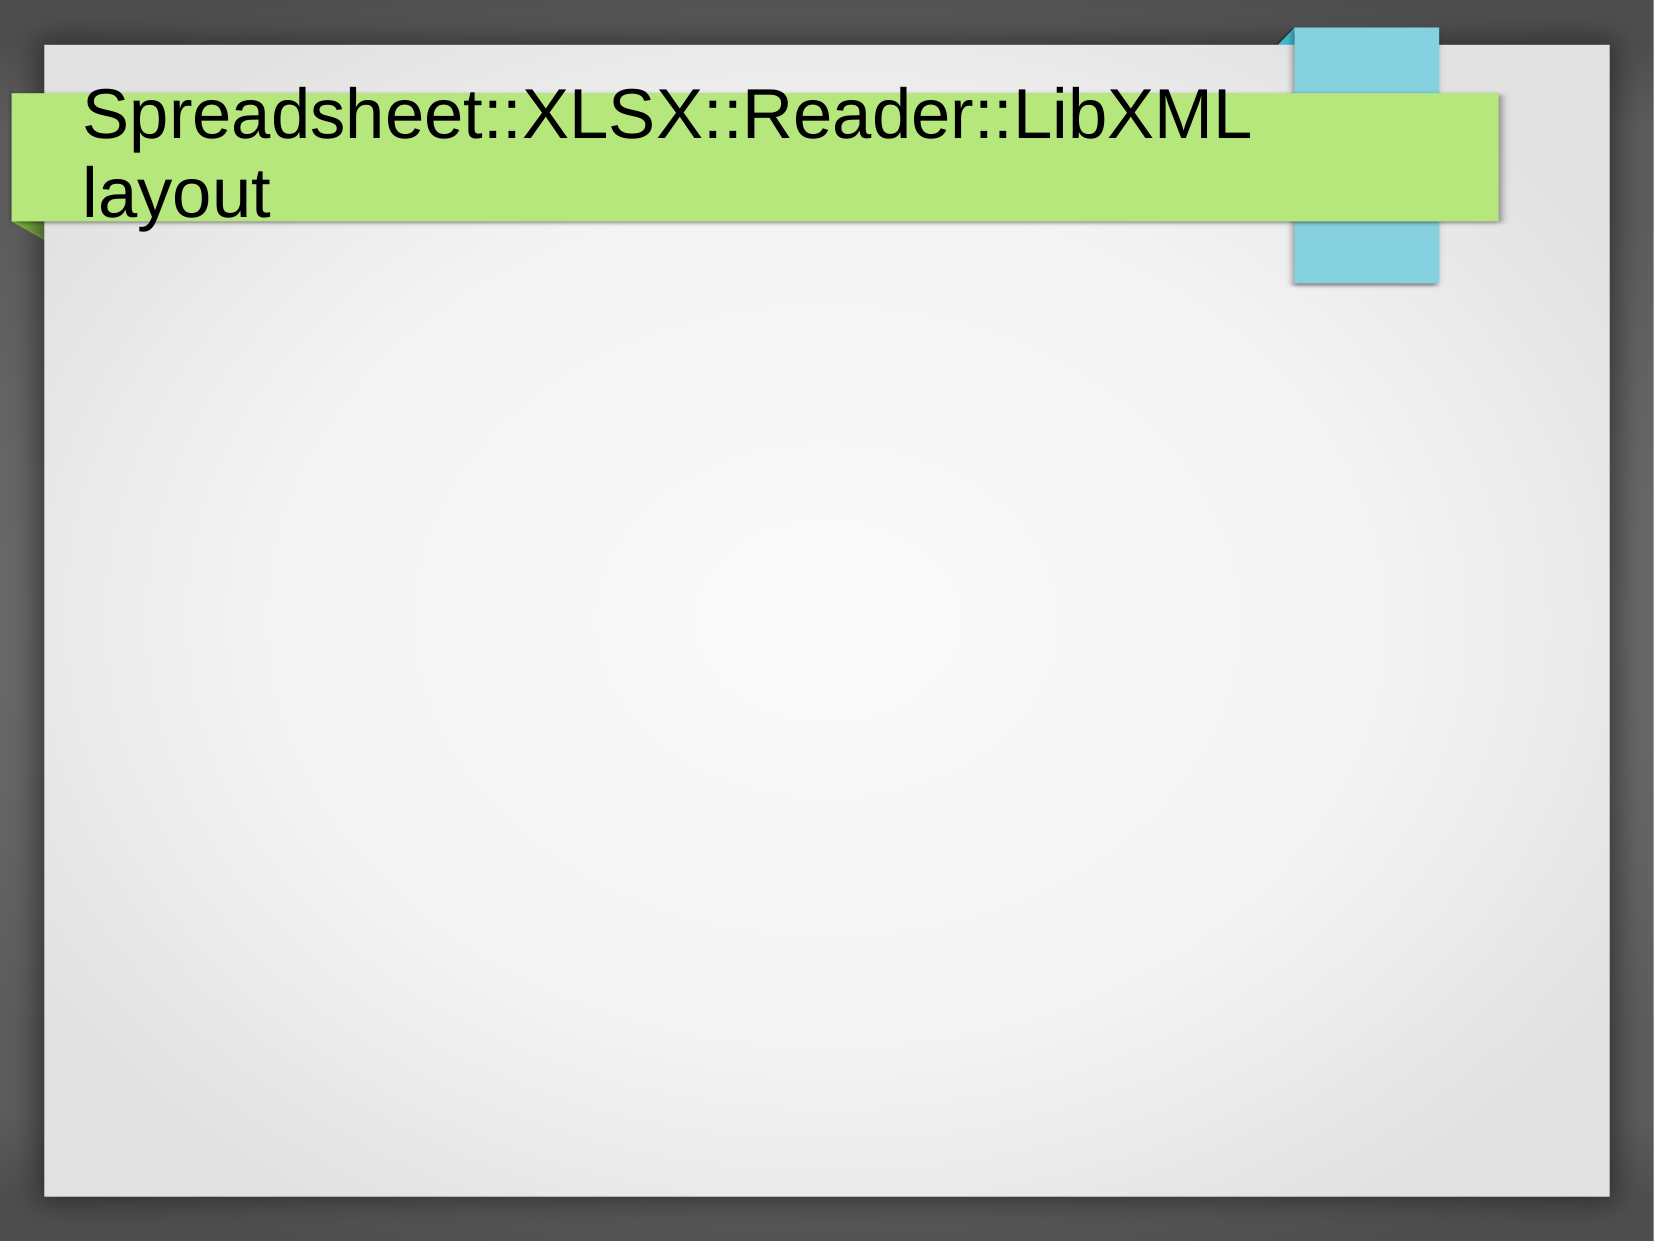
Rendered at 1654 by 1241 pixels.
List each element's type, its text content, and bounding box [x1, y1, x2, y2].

picture [0, 0, 1654, 1241]
title Spreadsheet::XLSX::Reader::LibXML layout [82, 74, 1264, 233]
